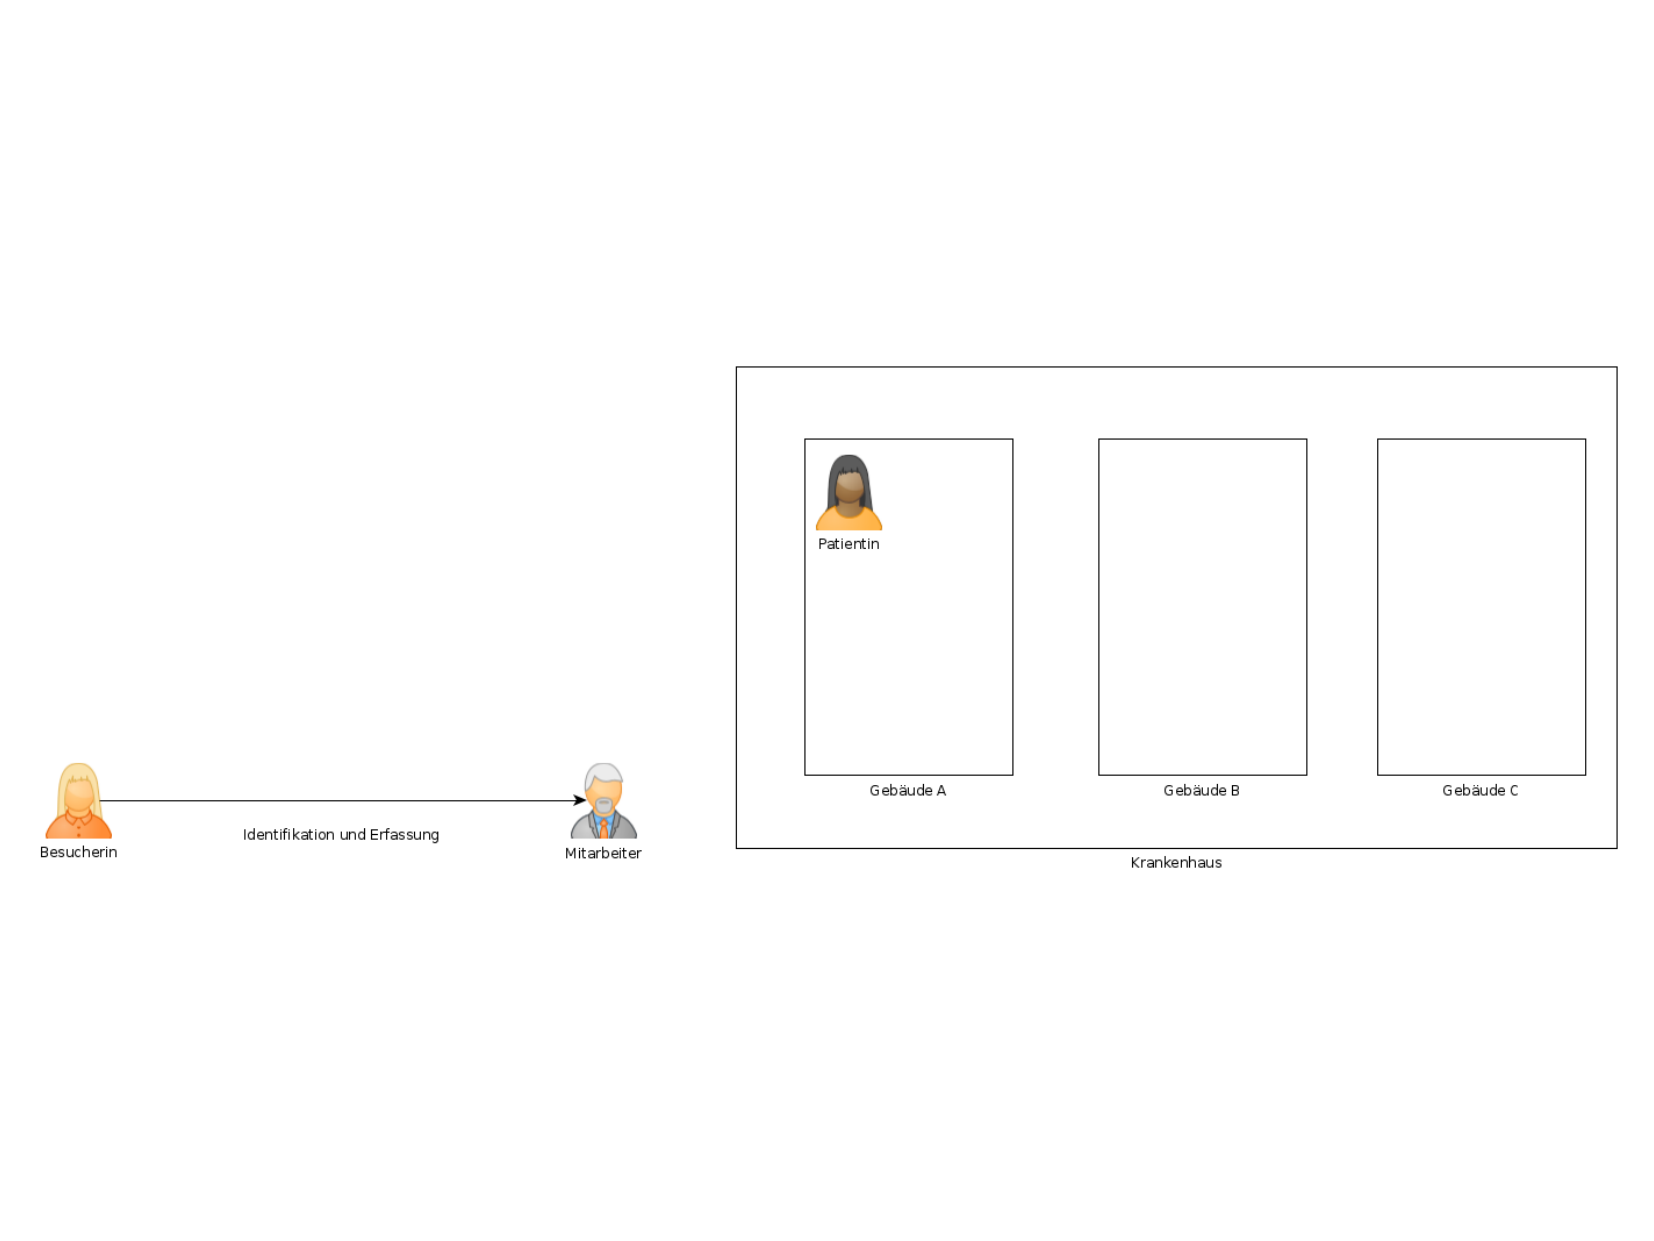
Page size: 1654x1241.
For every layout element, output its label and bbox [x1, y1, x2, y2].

picture [19, 349, 1634, 891]
